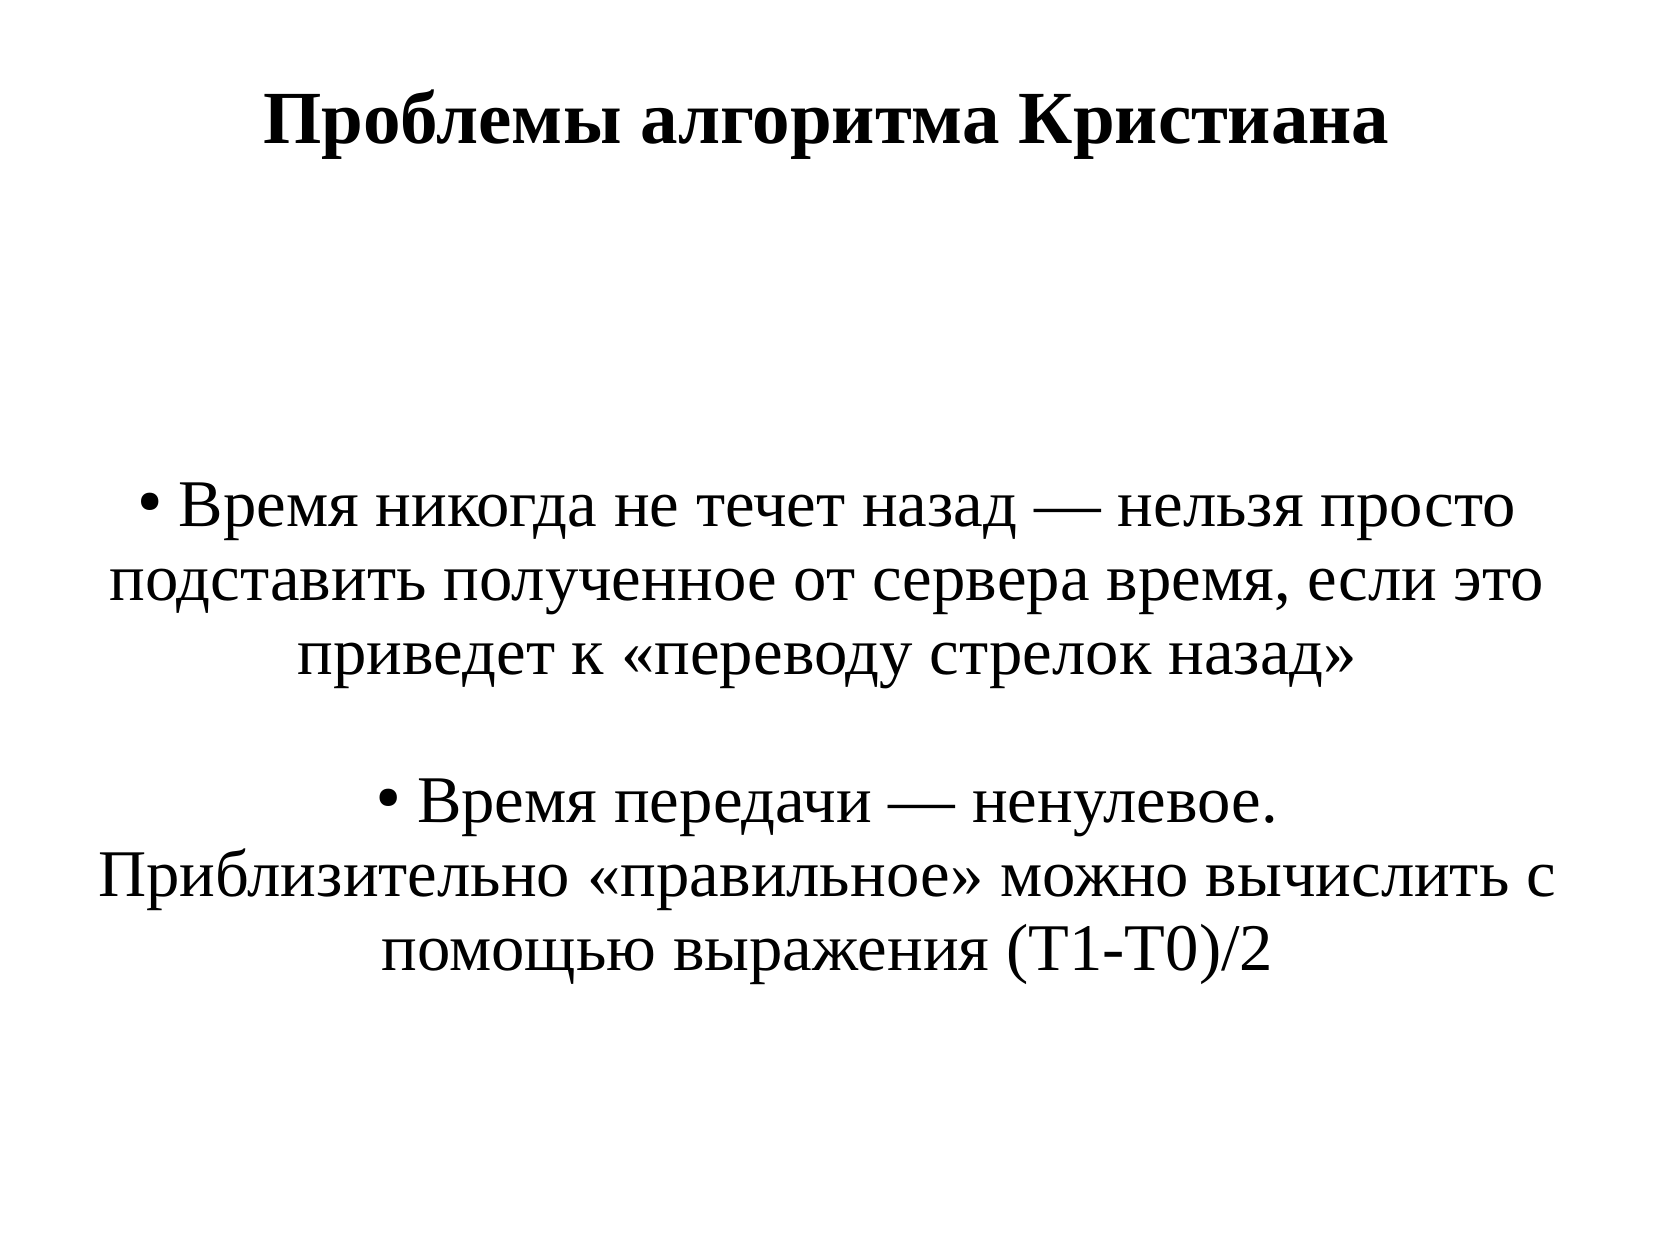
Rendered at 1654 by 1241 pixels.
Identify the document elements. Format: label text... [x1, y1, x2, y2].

title Проблемы алгоритма Кристиана [30, 27, 1624, 210]
subtitle Время никогда не течет назад — нельзя просто подставить полученное от сервера время, если это приведет к «переводу стрелок назад» Время передачи — ненулевое. Приблизительно «правильное» можно вычислить с помощью выражения (T1-T0)/2 [30, 236, 1626, 1215]
